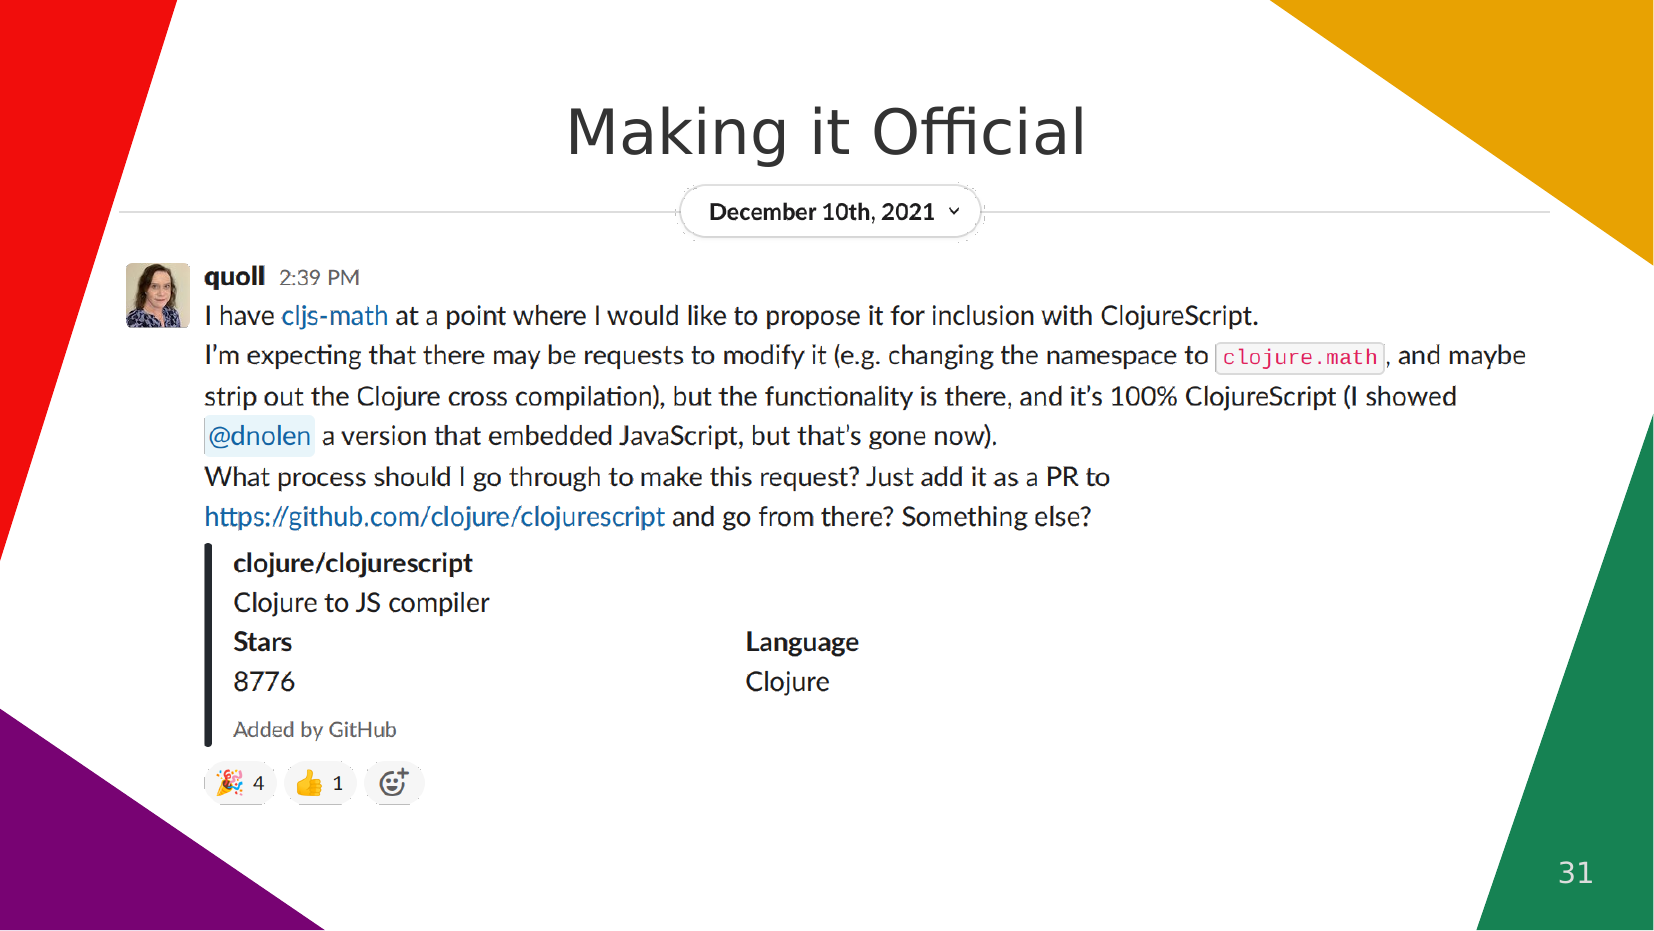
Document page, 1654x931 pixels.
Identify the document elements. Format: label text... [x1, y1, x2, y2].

picture [119, 180, 1550, 813]
title Making it Official [118, 59, 1536, 207]
